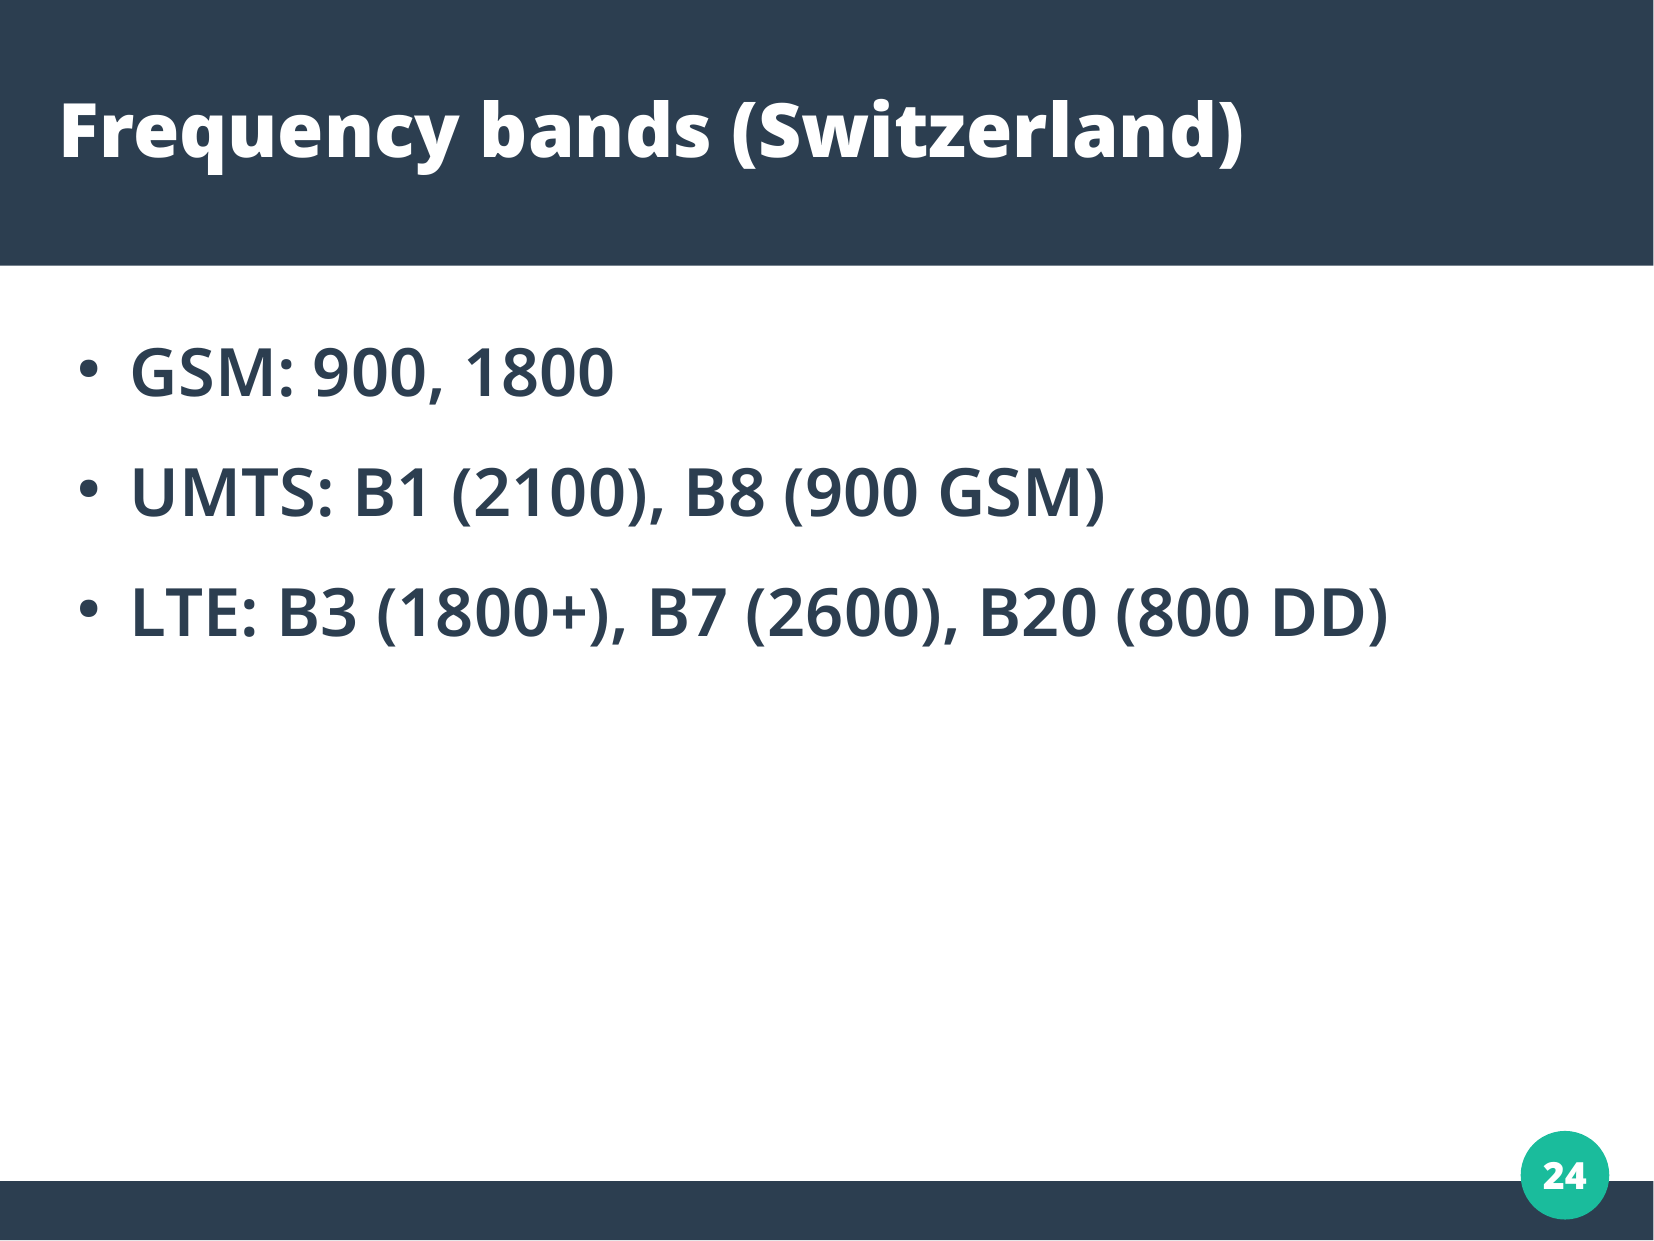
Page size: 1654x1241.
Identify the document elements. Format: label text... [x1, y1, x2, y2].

list GSM: 900, 1800 UMTS: B1 (2100), B8 (900 GSM) LTE: B3 (1800+), B7 (2600), B20 (800 DD) [59, 324, 1595, 1152]
title Frequency bands (Switzerland) [59, 49, 1595, 207]
